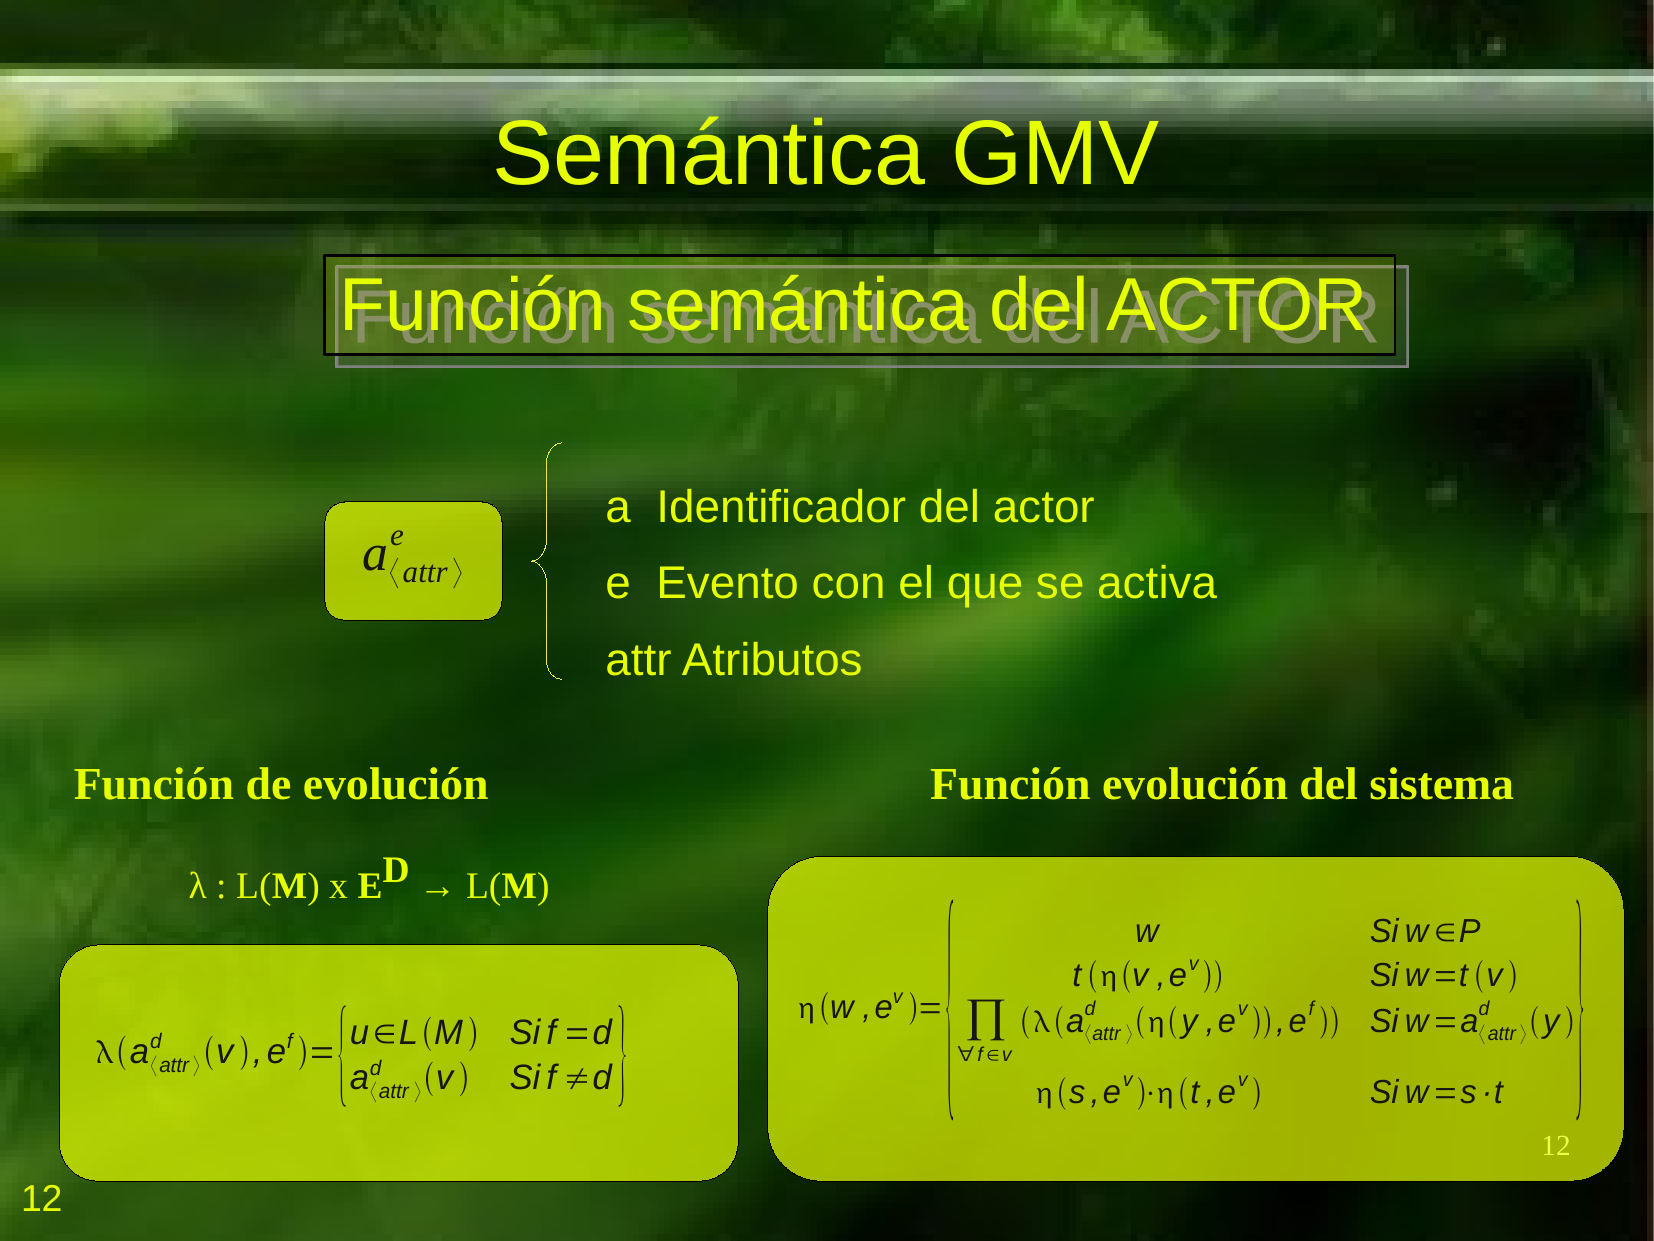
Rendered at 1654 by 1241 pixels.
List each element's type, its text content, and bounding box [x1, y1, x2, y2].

text_box Función de evolución [59, 738, 621, 804]
text_box [324, 501, 503, 621]
picture [0, 0, 1654, 1241]
text_box Función semántica del ACTOR [324, 255, 1395, 355]
text_box Función evolución del sistema [915, 738, 1625, 804]
chart [791, 898, 1595, 1123]
text_box [59, 944, 739, 1182]
text_box <número> [6, 1170, 207, 1241]
chart [88, 1003, 636, 1109]
title Semántica GMV [82, 56, 1571, 250]
chart [354, 517, 469, 591]
text_box [767, 856, 1625, 1182]
text_box a Identificador del actor e Evento con el que se activa attr Atributos [590, 447, 1300, 668]
text_box λ : L(M) x ED → L(M) [118, 827, 621, 900]
